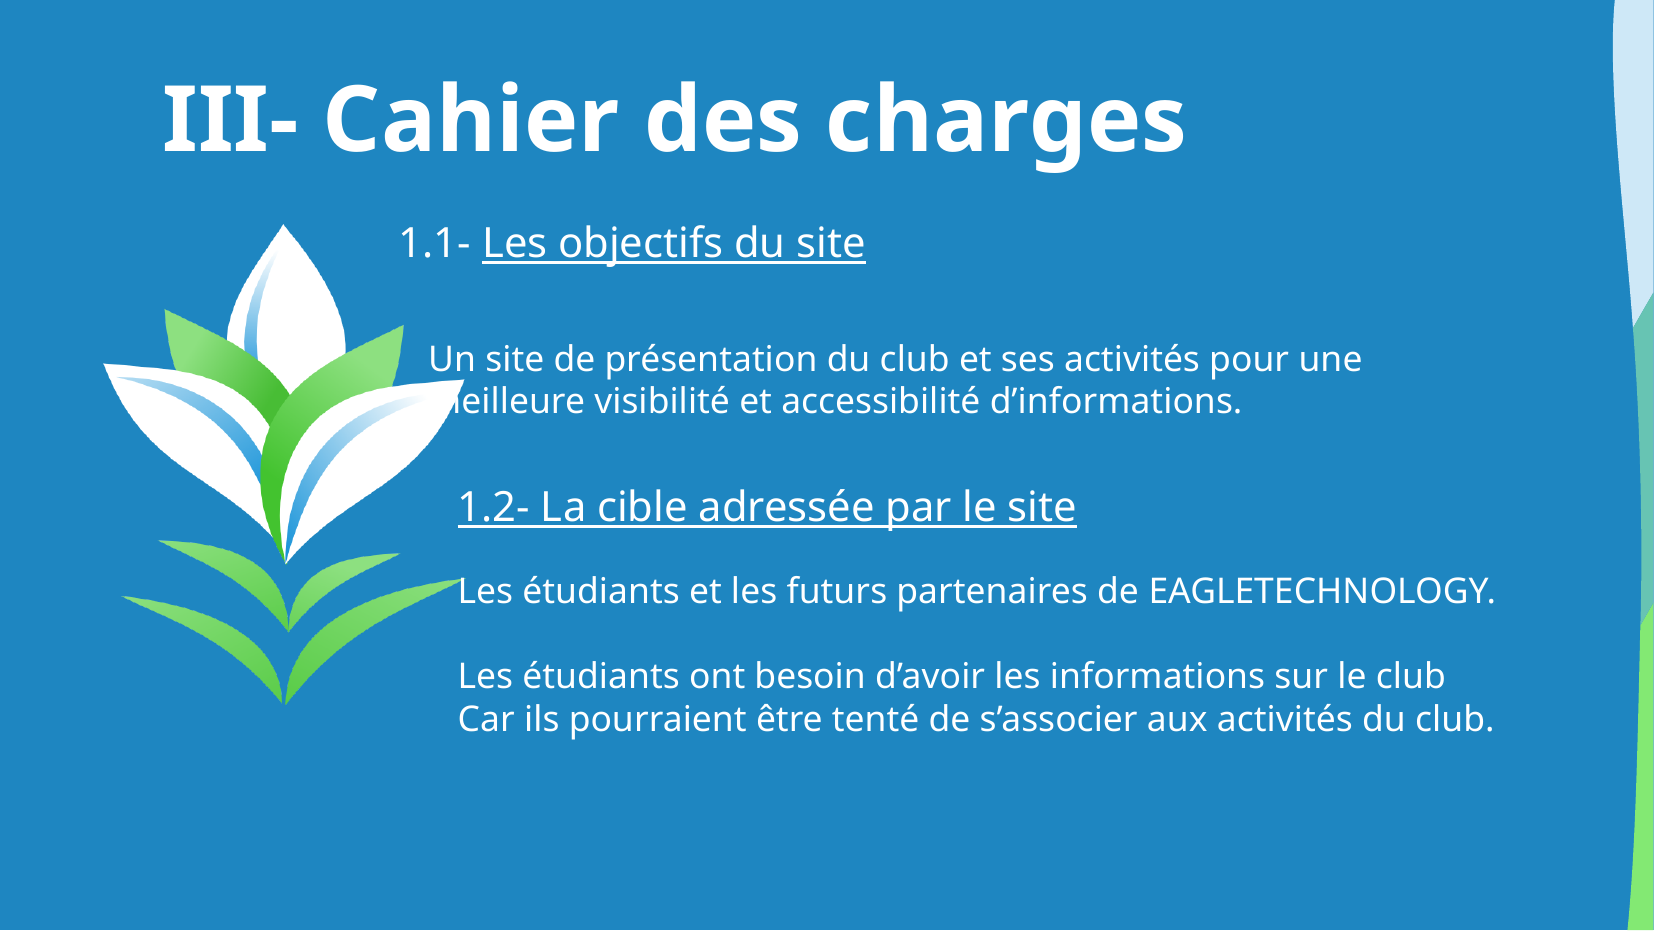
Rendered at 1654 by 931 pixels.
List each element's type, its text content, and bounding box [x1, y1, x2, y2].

picture [103, 224, 466, 706]
text_box Un site de présentation du club et ses activités pour une meilleure visibilité et accessibilité d’informations. [413, 328, 1506, 429]
text_box III- Cahier des charges [147, 52, 1565, 178]
text_box 1.1- Les objectifs du site [383, 208, 1477, 274]
text_box 1.2- La cible adressée par le site [442, 472, 1536, 538]
text_box Les étudiants et les futurs partenaires de EAGLETECHNOLOGY. Les étudiants ont besoin d’avoir les informations sur le club Car ils pourraient être tenté de s’associer aux activités du club. [442, 560, 1595, 746]
